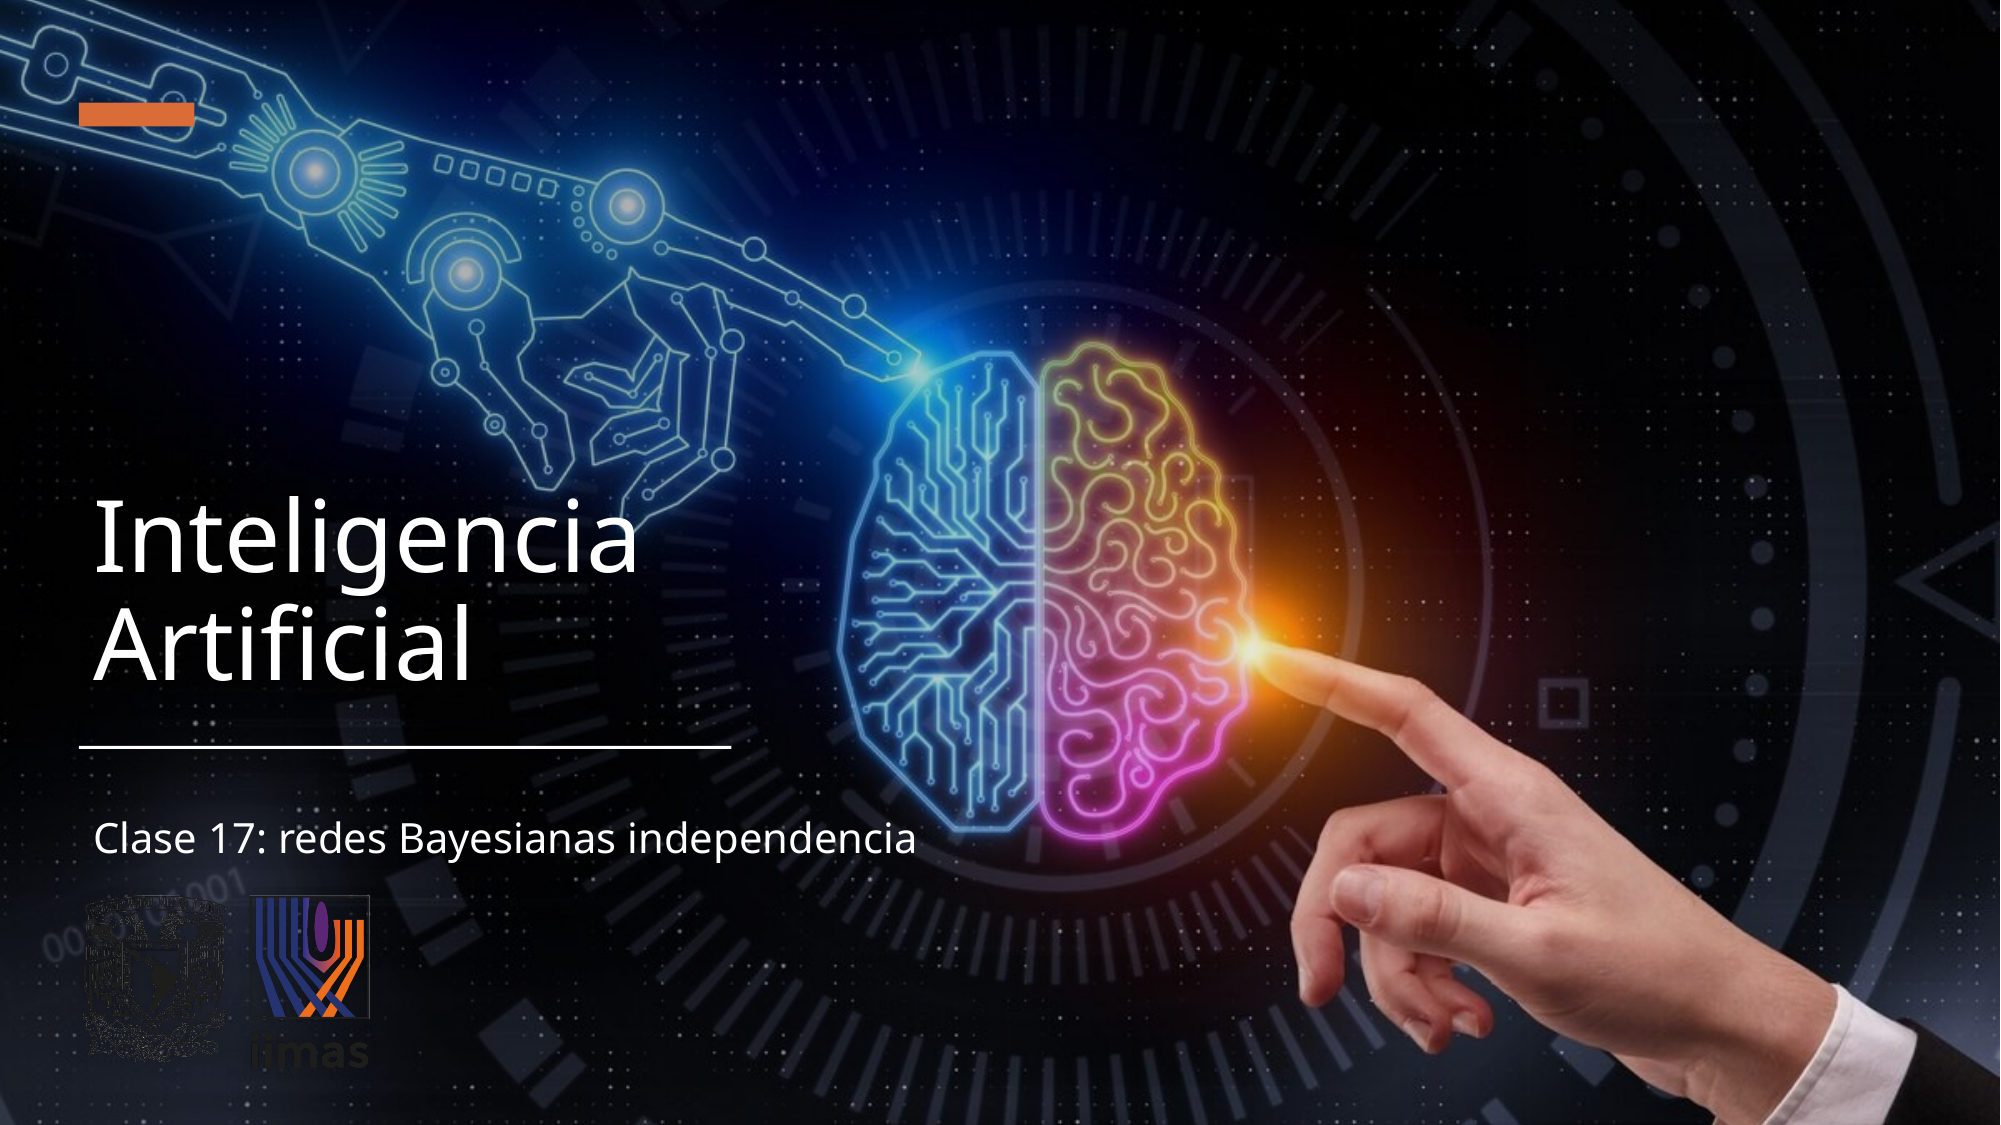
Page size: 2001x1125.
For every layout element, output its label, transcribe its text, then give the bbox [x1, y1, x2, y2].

subtitle Clase 17: redes Bayesianas independencia [78, 799, 1269, 998]
text_box [0, 0, 1532, 1125]
picture [1532, 0, 2000, 1125]
title Inteligencia Artificial [78, 184, 739, 710]
